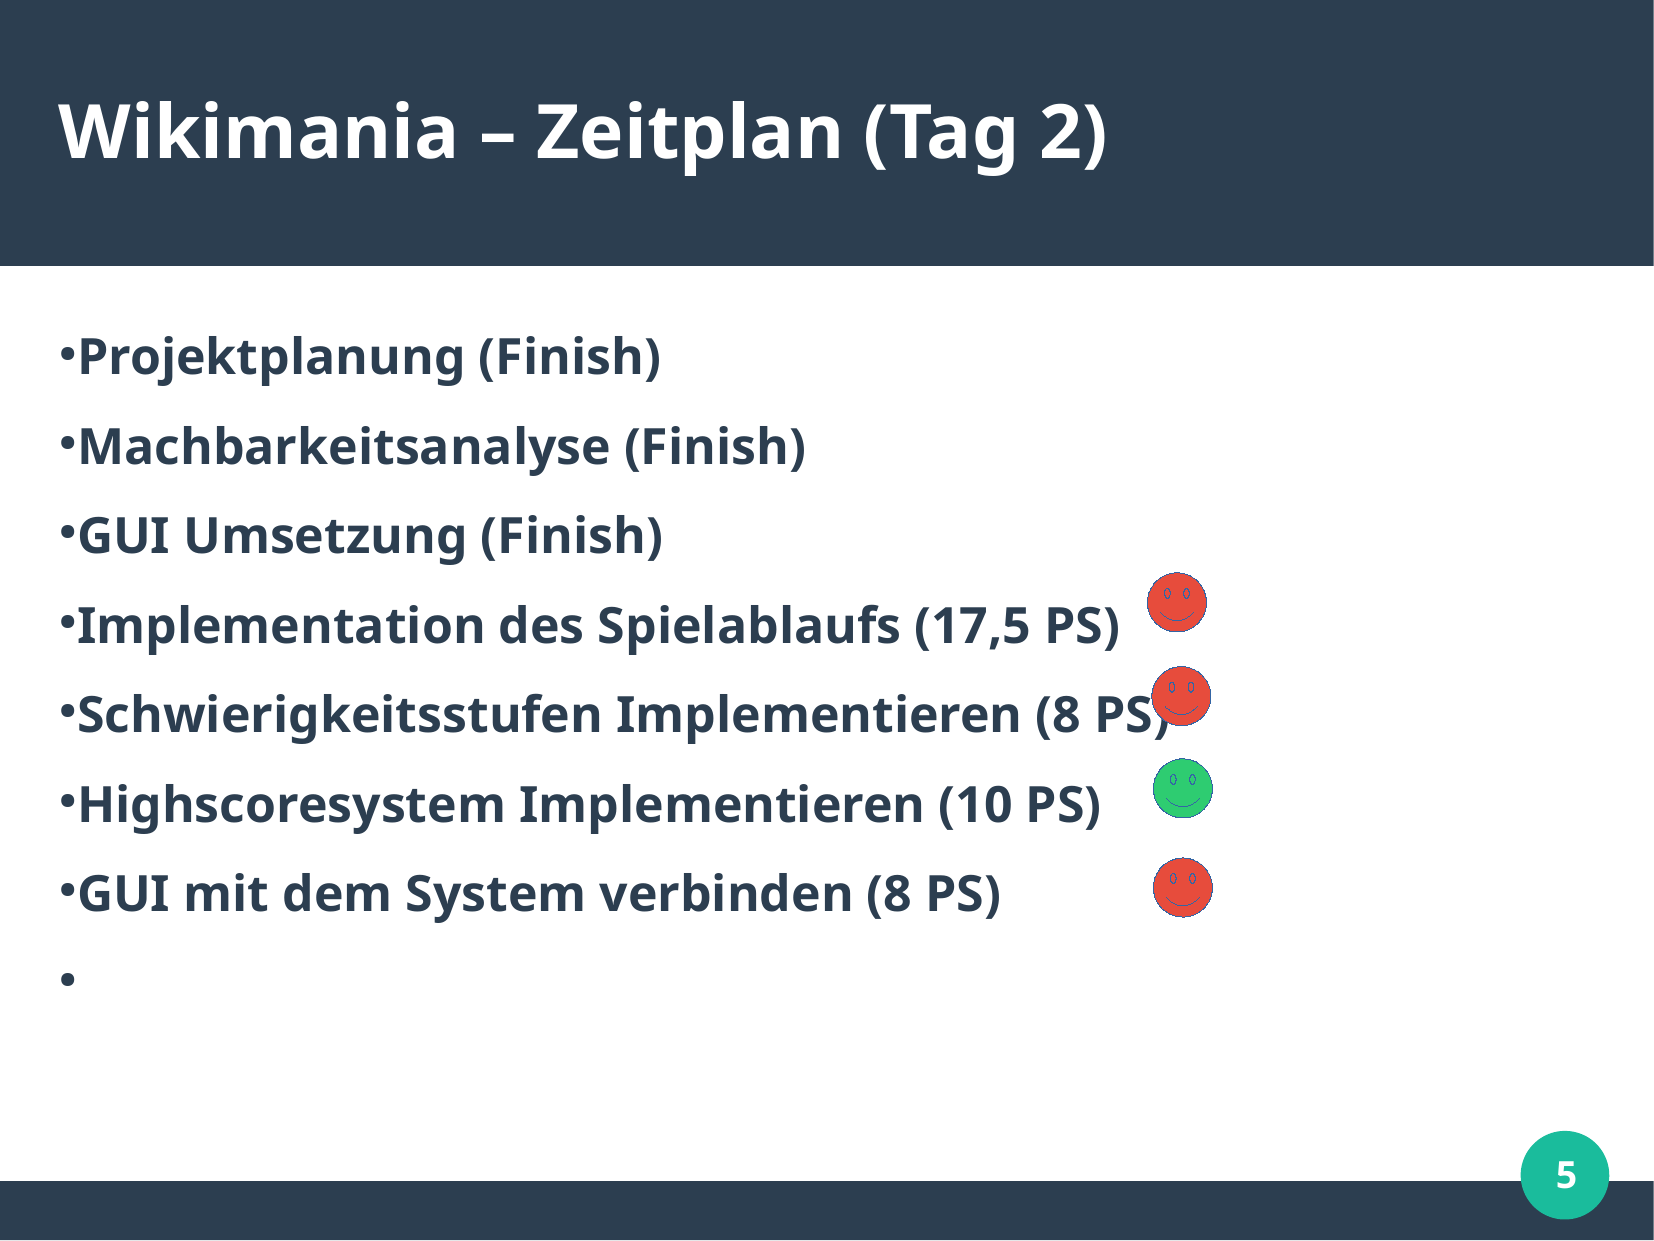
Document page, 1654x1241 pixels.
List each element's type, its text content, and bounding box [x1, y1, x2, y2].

text_box [1509, 1118, 1625, 1235]
title Wikimania – Zeitplan (Tag 2) [59, 49, 1595, 207]
text_box [1151, 666, 1211, 726]
text_box [1153, 758, 1213, 818]
list Projektplanung (Finish) Machbarkeitsanalyse (Finish) GUI Umsetzung (Finish) Implementation des Spielablaufs (17,5 PS) Schwierigkeitsstufen Implementieren (8 PS) Highscoresystem Implementieren (10 PS) GUI mit dem System verbinden (8 PS) [59, 324, 1447, 1063]
text_box [1147, 572, 1207, 632]
text_box [1153, 857, 1213, 918]
